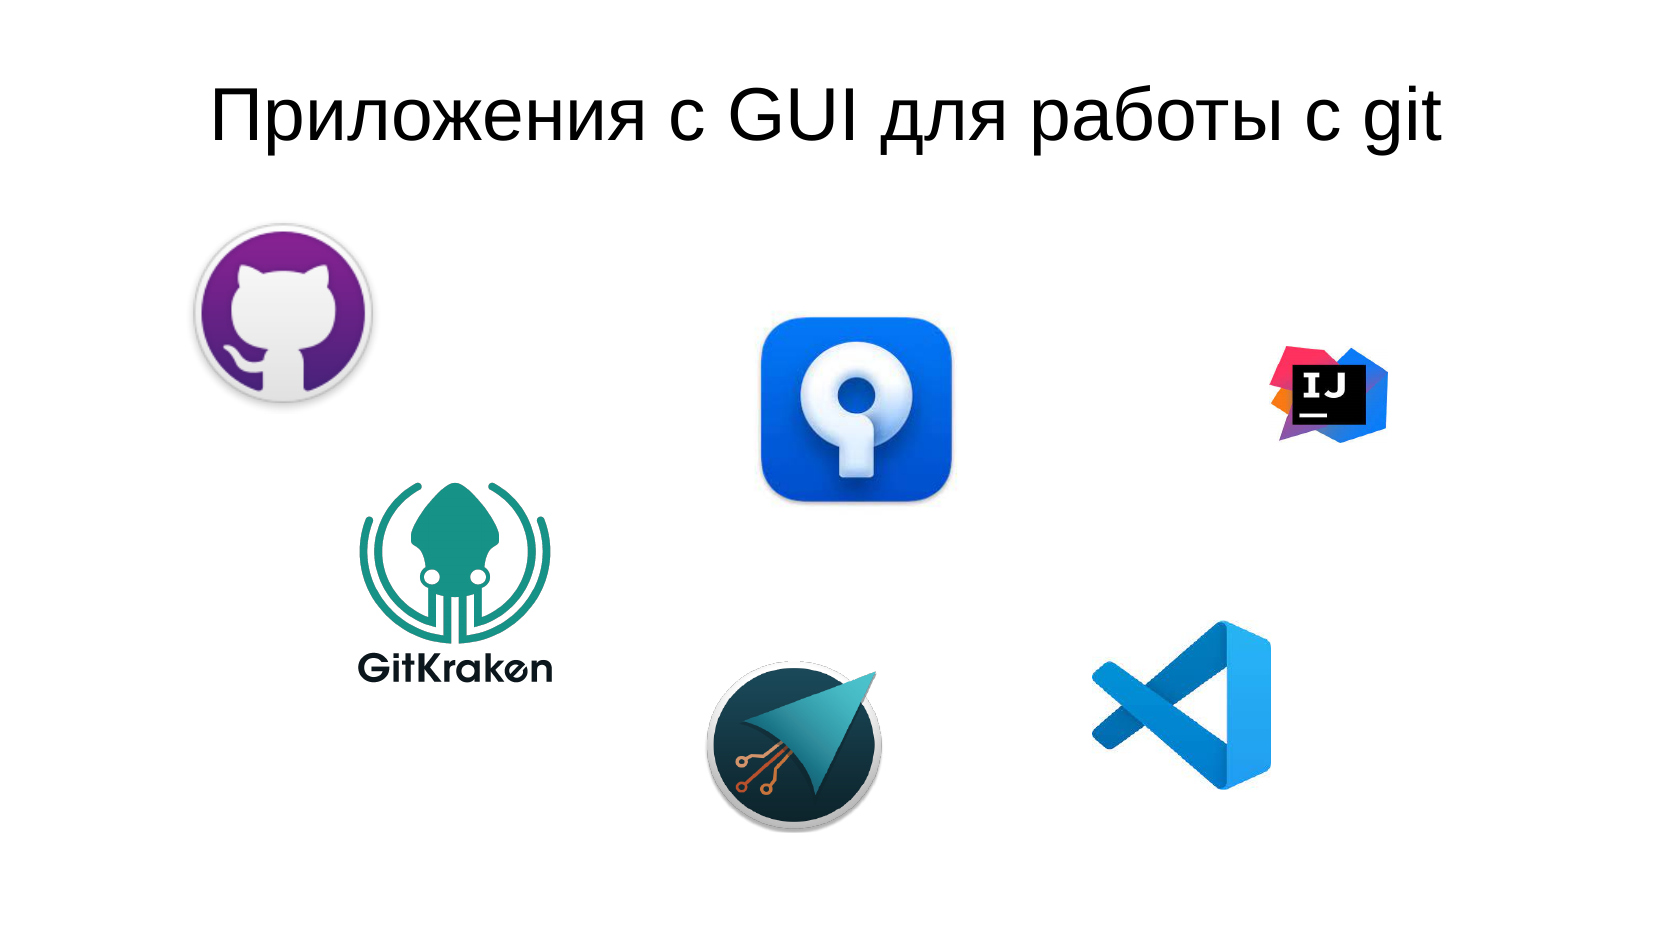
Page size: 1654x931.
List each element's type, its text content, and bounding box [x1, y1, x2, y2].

picture [324, 456, 586, 709]
picture [1269, 346, 1388, 443]
picture [738, 295, 975, 524]
picture [1092, 620, 1271, 790]
title Приложения с GUI для работы с git [82, 37, 1571, 193]
picture [183, 213, 384, 414]
picture [694, 649, 886, 833]
